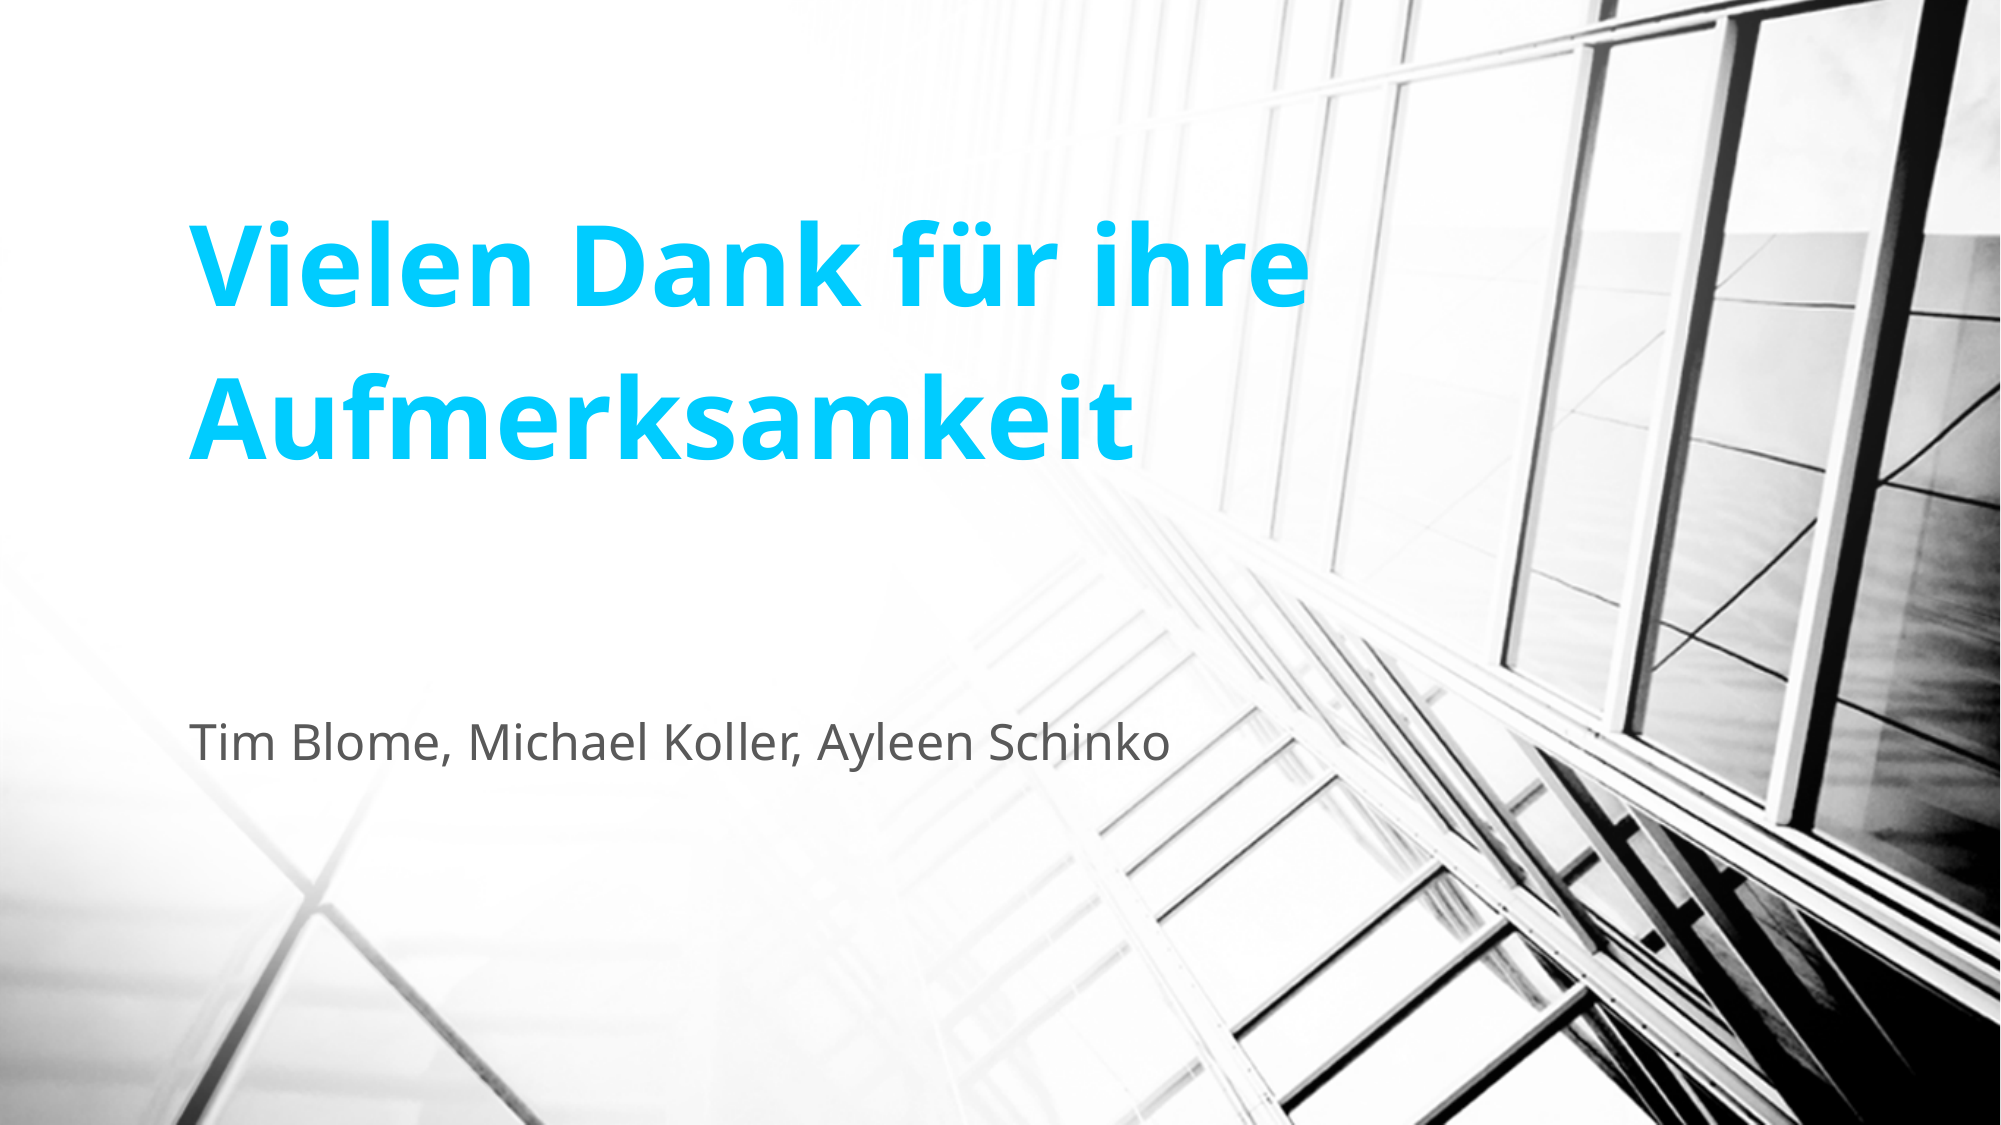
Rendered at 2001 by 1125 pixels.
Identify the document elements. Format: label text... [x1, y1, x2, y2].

title Vielen Dank für ihre Aufmerksamkeit [174, 87, 1796, 500]
subtitle Tim Blome, Michael Koller, Ayleen Schinko [174, 558, 1193, 788]
picture [0, 0, 2001, 1125]
